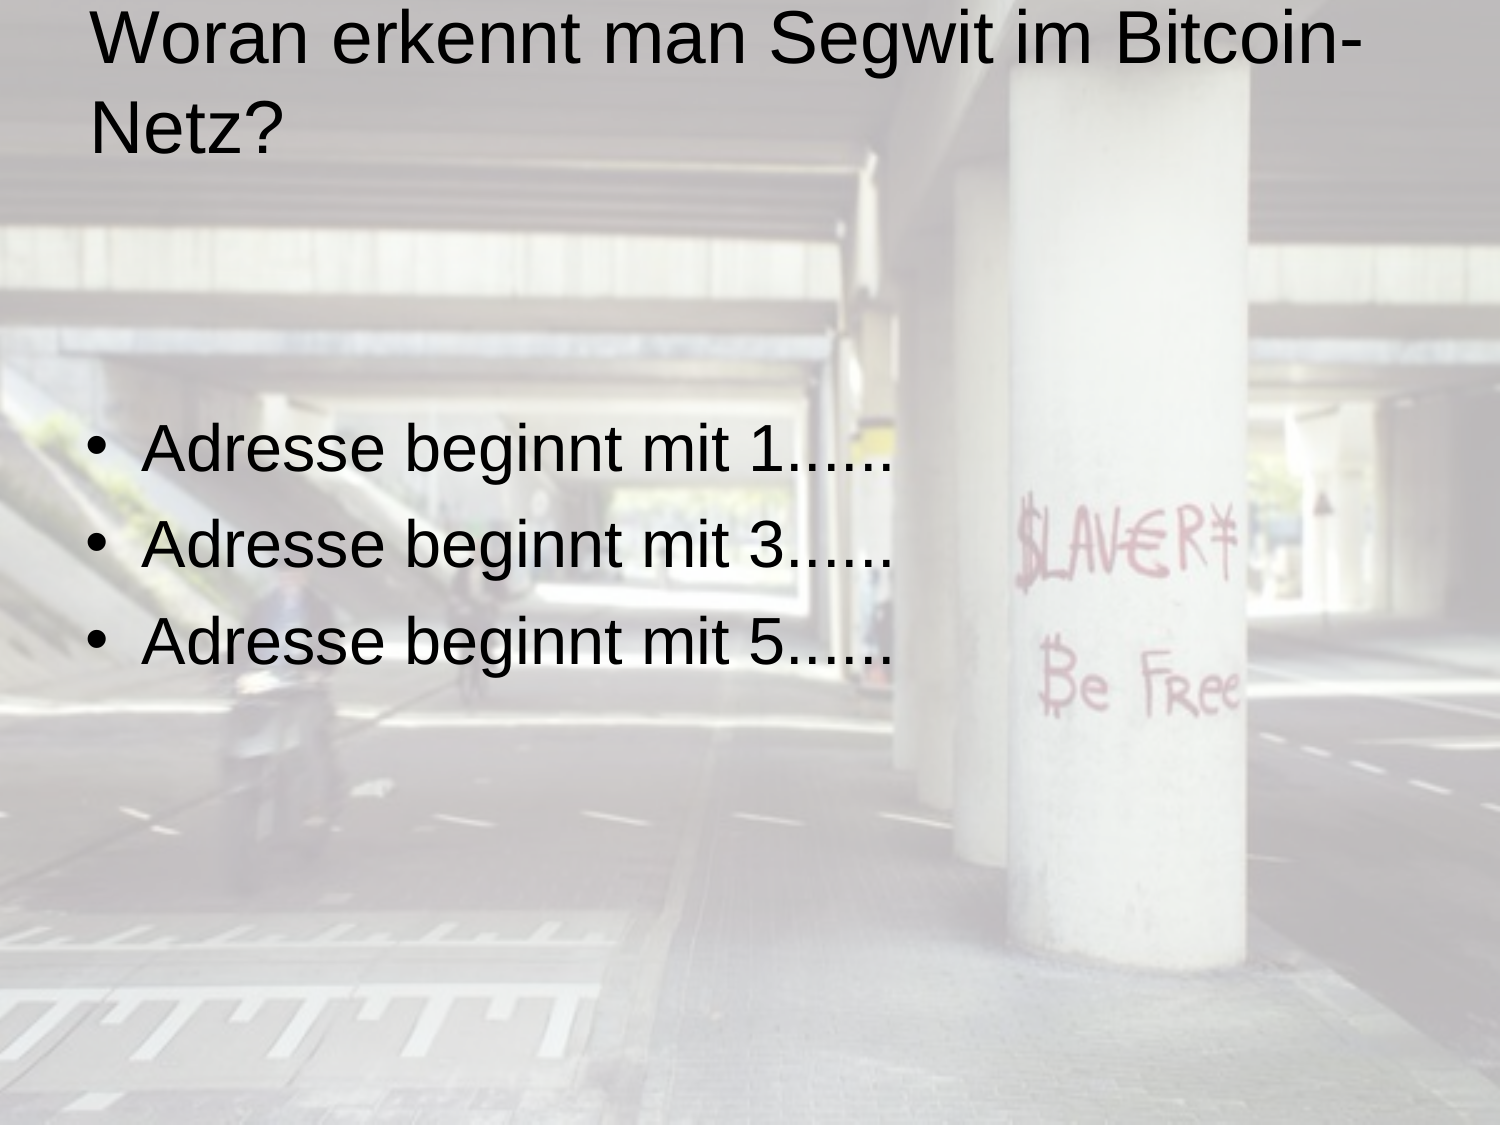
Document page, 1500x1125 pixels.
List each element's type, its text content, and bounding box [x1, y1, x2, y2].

title Woran erkennt man Segwit im Bitcoin-Netz? [75, 0, 1426, 177]
list Adresse beginnt mit 1...... Adresse beginnt mit 3...... Adresse beginnt mit 5...... [70, 203, 1421, 1016]
